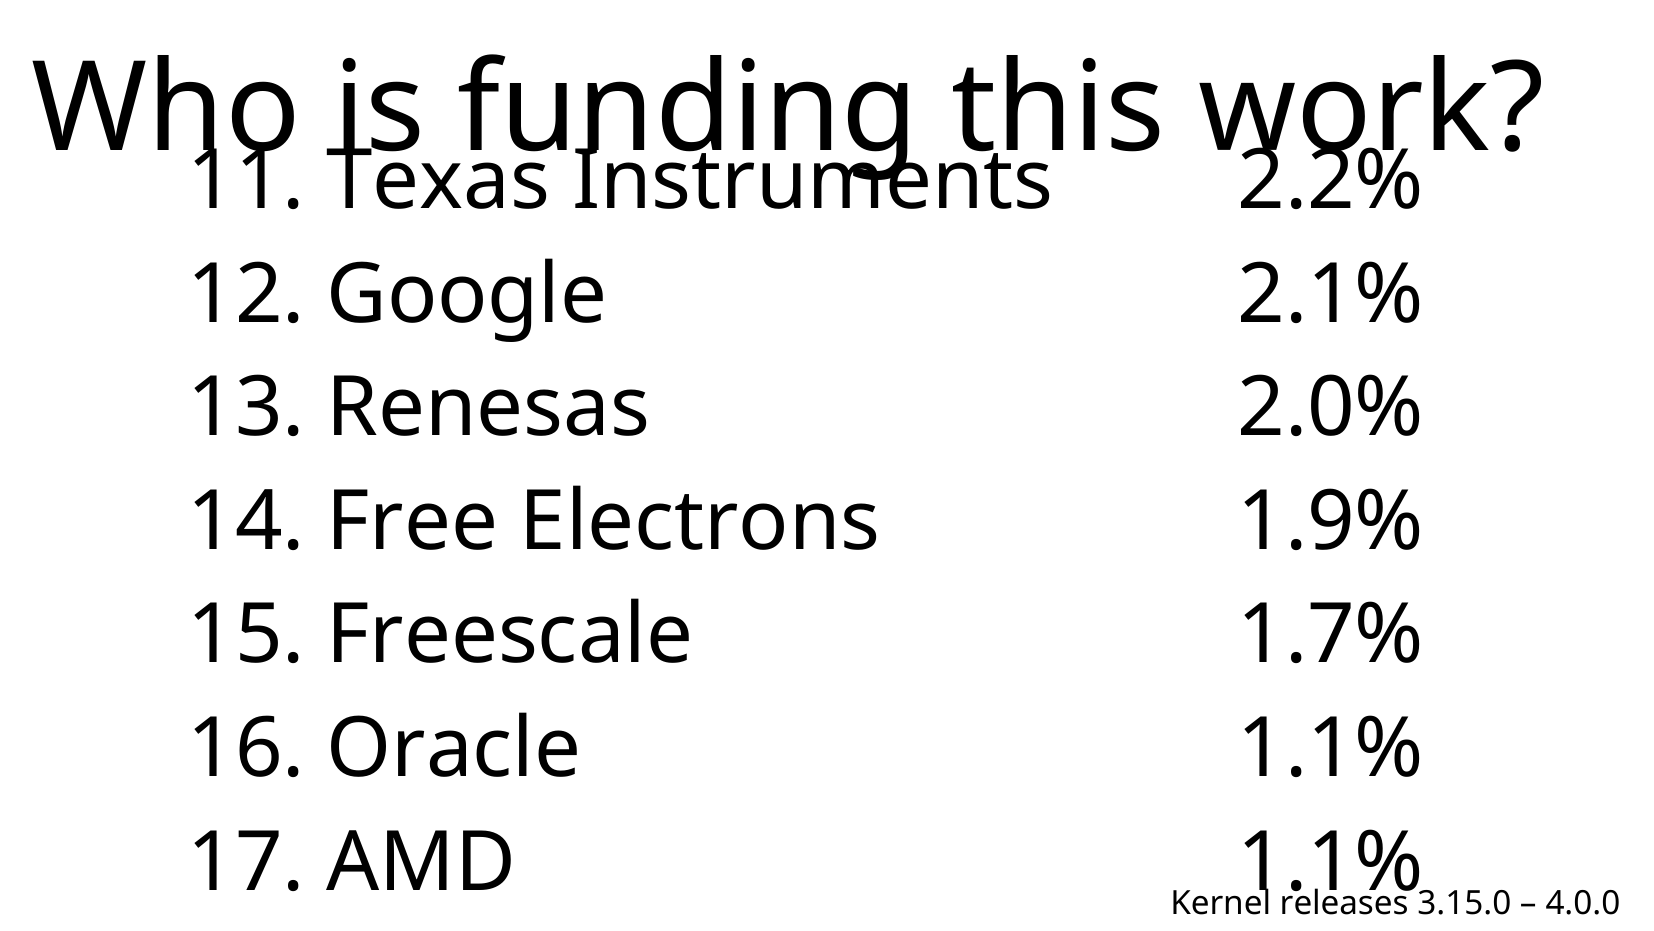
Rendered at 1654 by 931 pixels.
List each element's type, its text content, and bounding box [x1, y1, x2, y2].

text_box 11. Texas Instruments 2.2% 12. Google 2.1% 13. Renesas 2.0% 14. Free Electrons 1.9% 15. Freescale 1.7% 16. Oracle 1.1% 17. AMD 1.1% 18. FOSS OPFW 1.0% 19. Nvidia 0.9% 20. ARM 0.9% [172, 112, 1446, 931]
text_box Who is funding this work? [16, 8, 1638, 174]
text_box Kernel releases 3.15.0 – 4.0.0 [1155, 871, 1653, 927]
